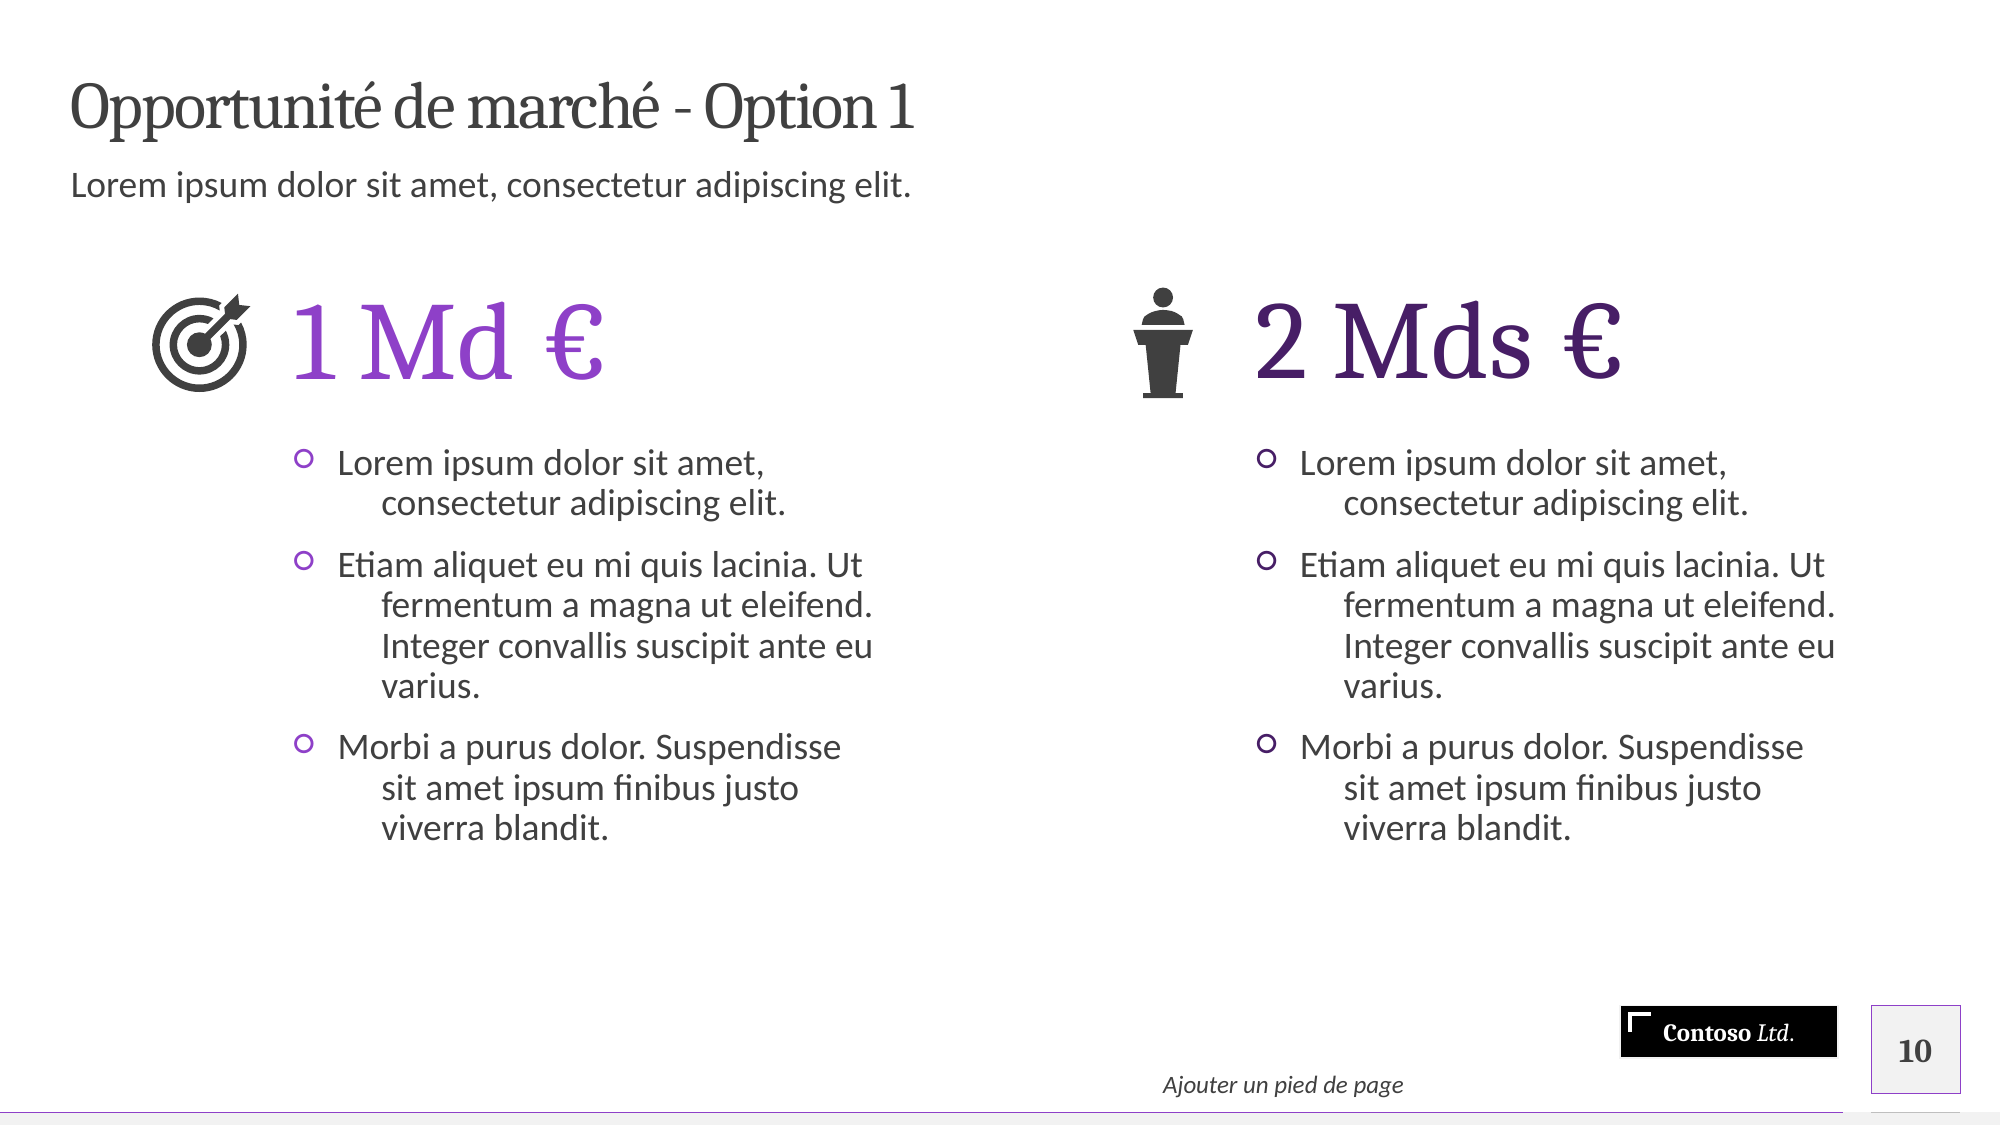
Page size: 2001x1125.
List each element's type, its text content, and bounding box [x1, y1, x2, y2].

list Lorem ipsum dolor sit amet, consectetur adipiscing elit. [70, 165, 1931, 225]
list 2 Mds € [1255, 282, 1837, 404]
picture [141, 282, 262, 404]
picture [1102, 282, 1224, 404]
list 1 Md € [294, 283, 878, 405]
text_box 10 [1871, 1019, 1960, 1080]
list Lorem ipsum dolor sit amet, consectetur adipiscing elit. Etiam aliquet eu mi quis lacinia. Ut fermentum a magna ut eleifend. Integer convallis suscipit ante eu varius. Morbi a purus dolor. Suspendisse sit amet ipsum finibus justo viverra blandit. [1256, 443, 1839, 908]
text_box Ajouter un pied de page [1163, 1064, 1839, 1099]
title Opportunité de marché - Option 1 [70, 70, 1932, 142]
list Lorem ipsum dolor sit amet, consectetur adipiscing elit. Etiam aliquet eu mi quis lacinia. Ut fermentum a magna ut eleifend. Integer convallis suscipit ante eu varius. Morbi a purus dolor. Suspendisse sit amet ipsum finibus justo viverra blandit. [293, 443, 876, 908]
